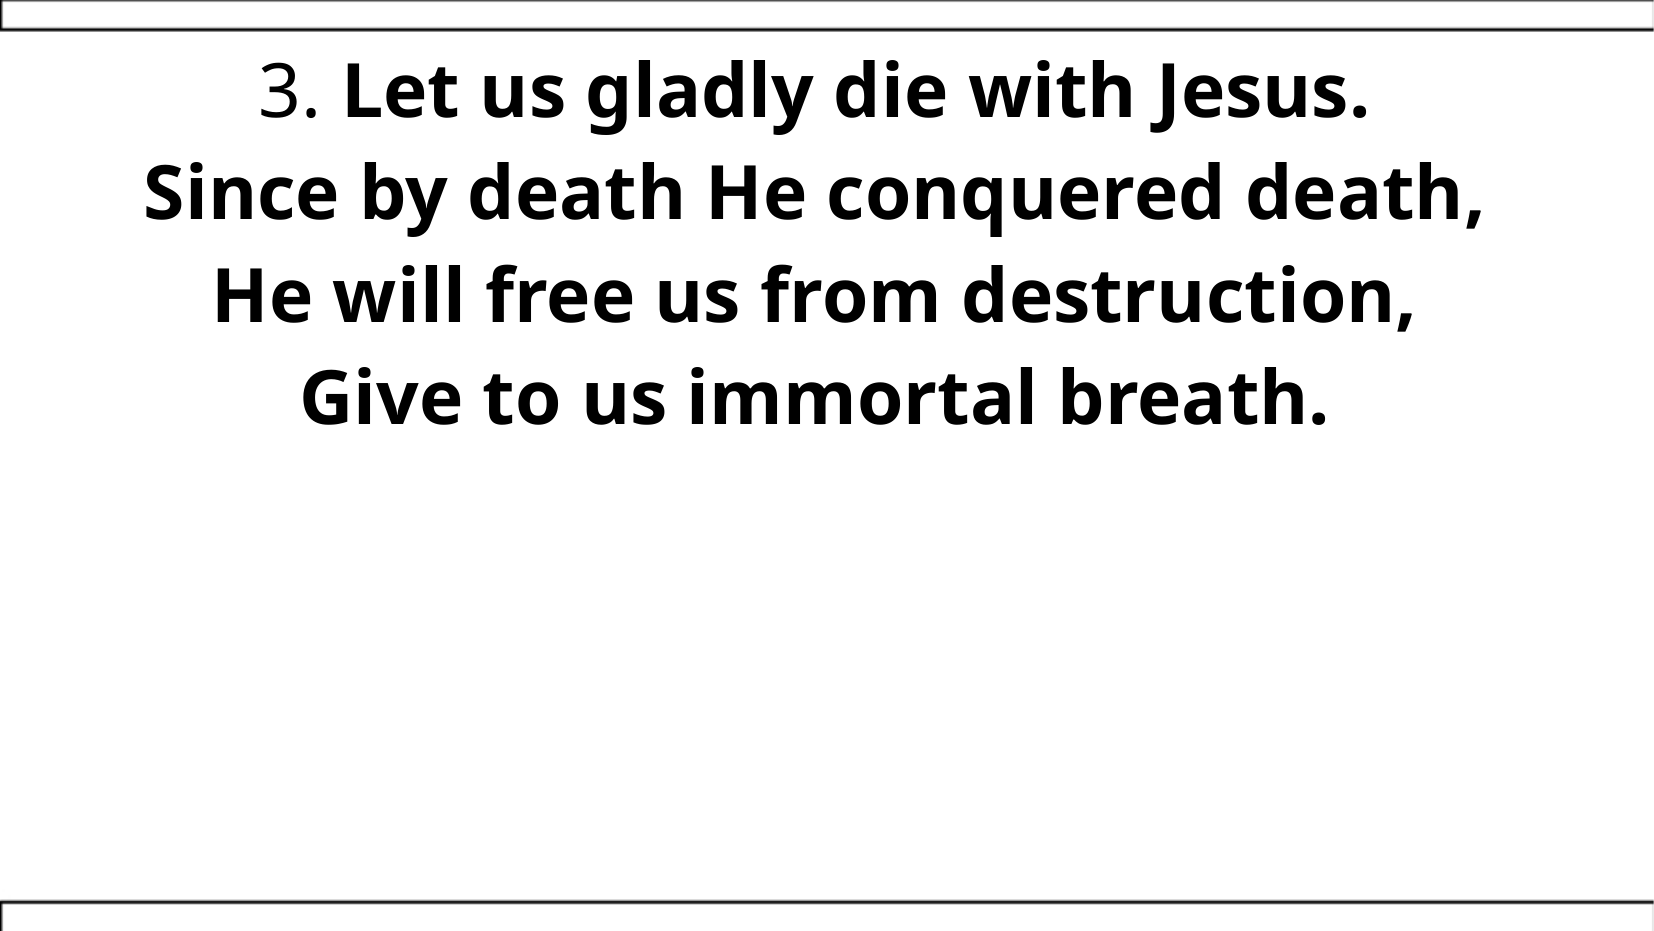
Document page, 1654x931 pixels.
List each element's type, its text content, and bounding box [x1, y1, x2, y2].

text_box 3. Let us gladly die with Jesus. Since by death He conquered death, He will free us from destruction, Give to us immortal breath. [87, 30, 1543, 445]
picture [0, 0, 1654, 931]
